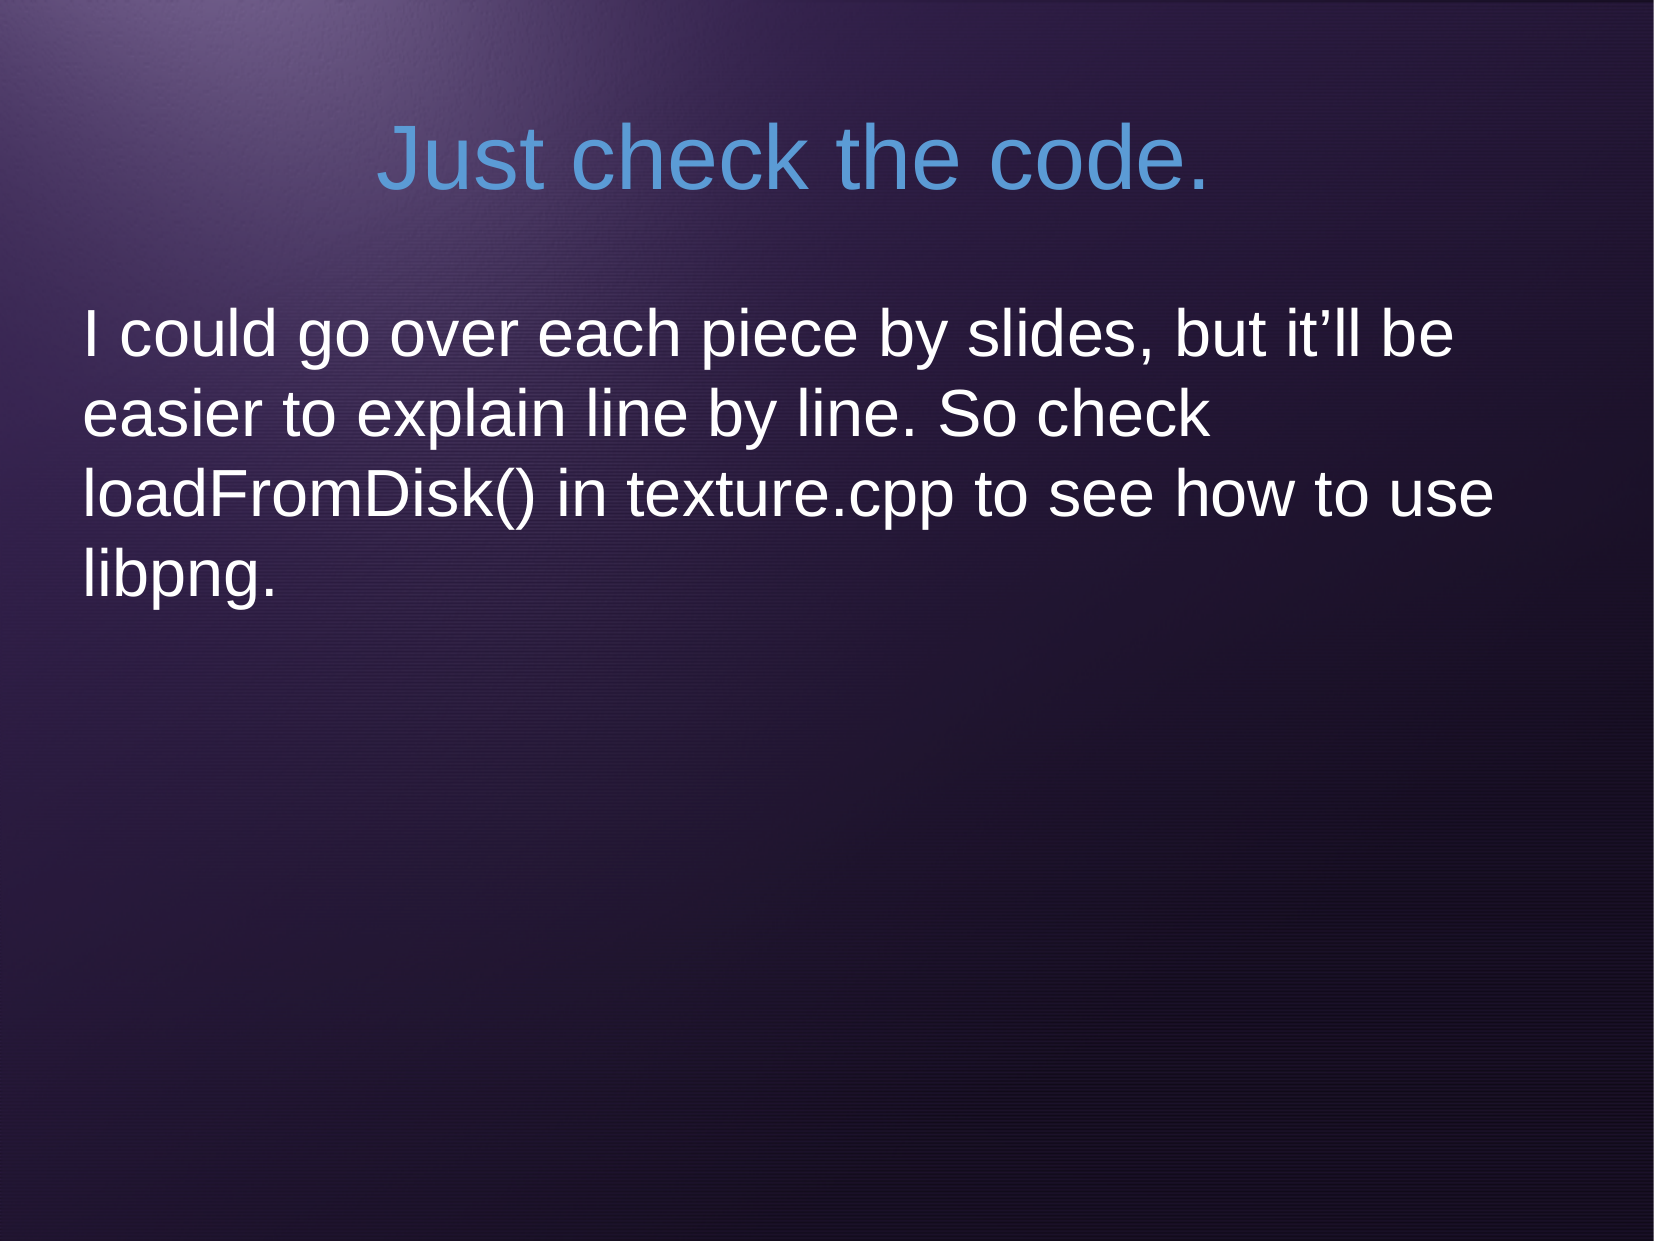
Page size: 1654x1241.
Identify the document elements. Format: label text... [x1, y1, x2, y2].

list I could go over each piece by slides, but it’ll be easier to explain line by line. So check loadFromDisk() in texture.cpp to see how to use libpng. [82, 290, 1571, 1010]
picture [0, 0, 1654, 1241]
title Just check the code. [82, 49, 1571, 257]
